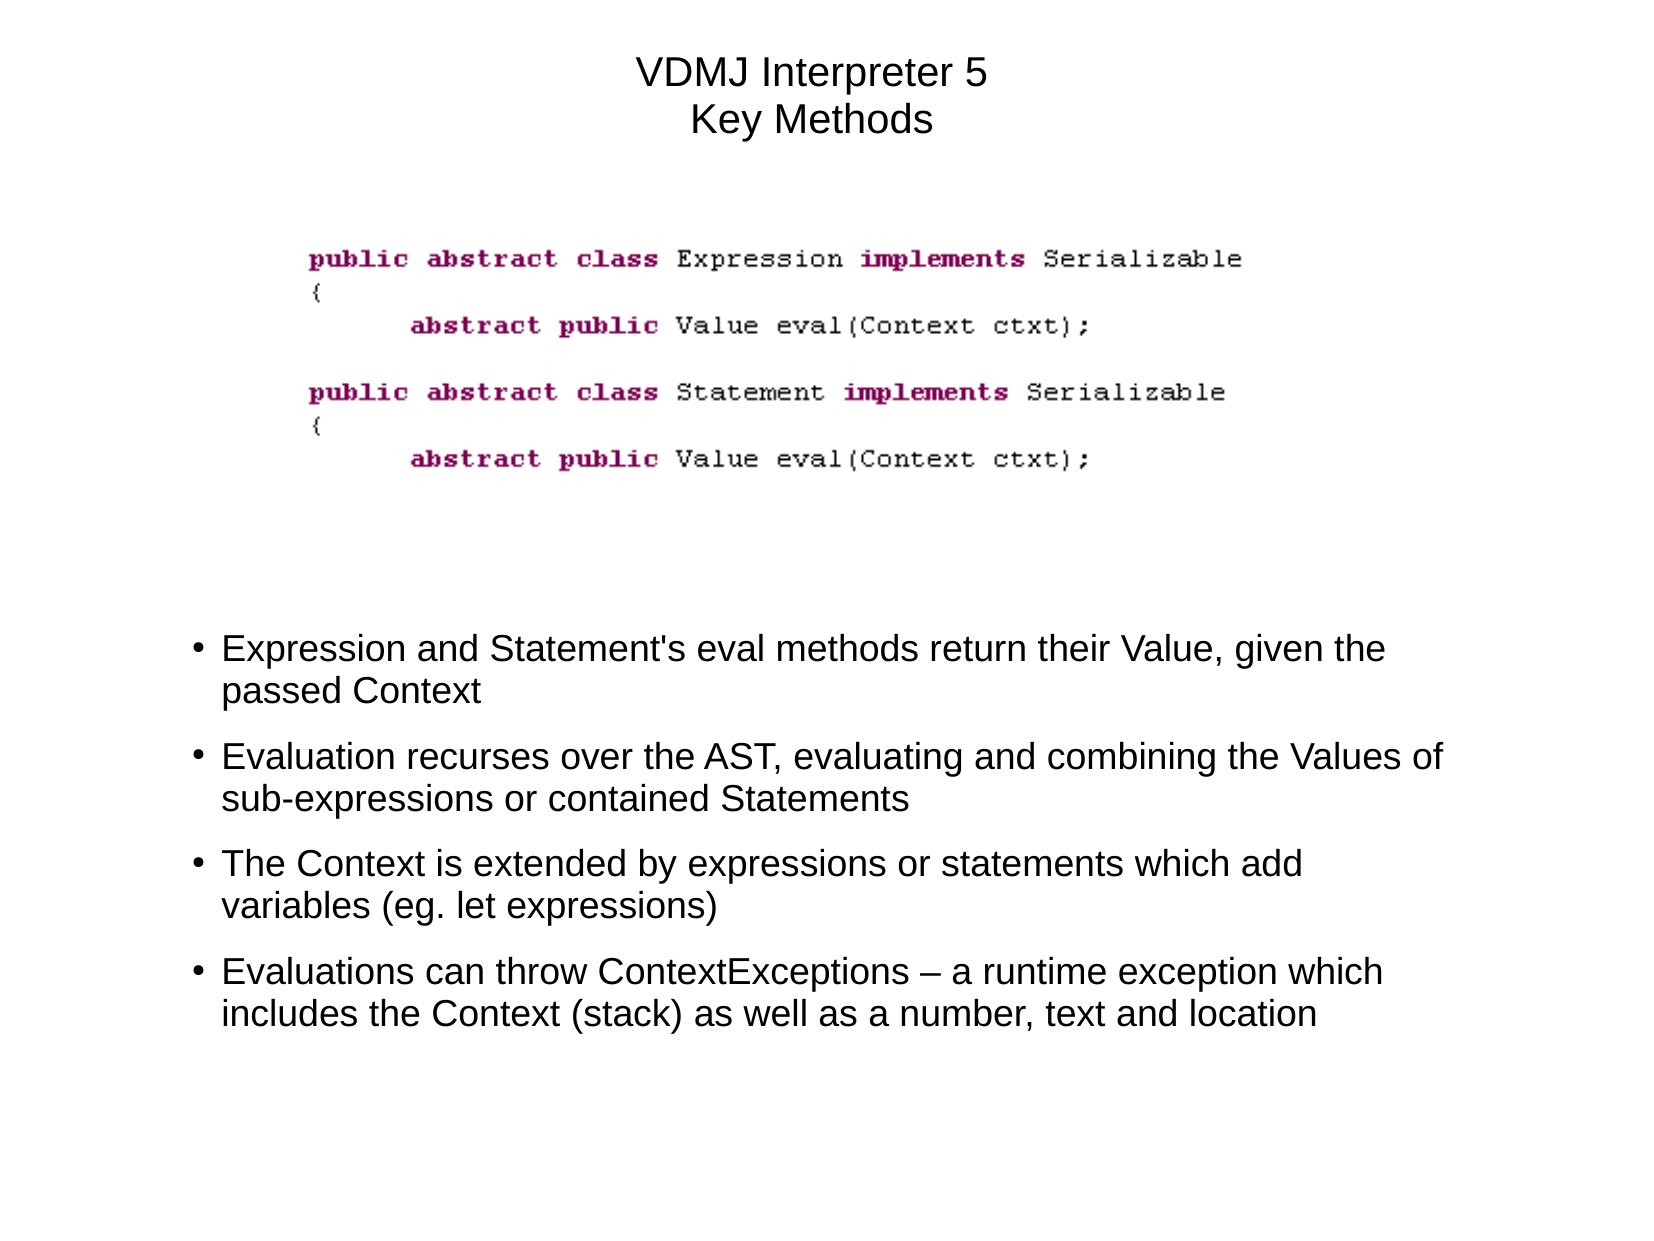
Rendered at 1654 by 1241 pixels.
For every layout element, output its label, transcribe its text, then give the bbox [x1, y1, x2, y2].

text_box Expression and Statement's eval methods return their Value, given the passed Context Evaluation recurses over the AST, evaluating and combining the Values of sub-expressions or contained Statements The Context is extended by expressions or statements which add variables (eg. let expressions) Evaluations can throw ContextExceptions – a runtime exception which includes the Context (stack) as well as a number, text and location [177, 620, 1477, 1042]
text_box VDMJ Interpreter 5 Key Methods [531, 41, 1093, 150]
picture [295, 236, 1331, 509]
